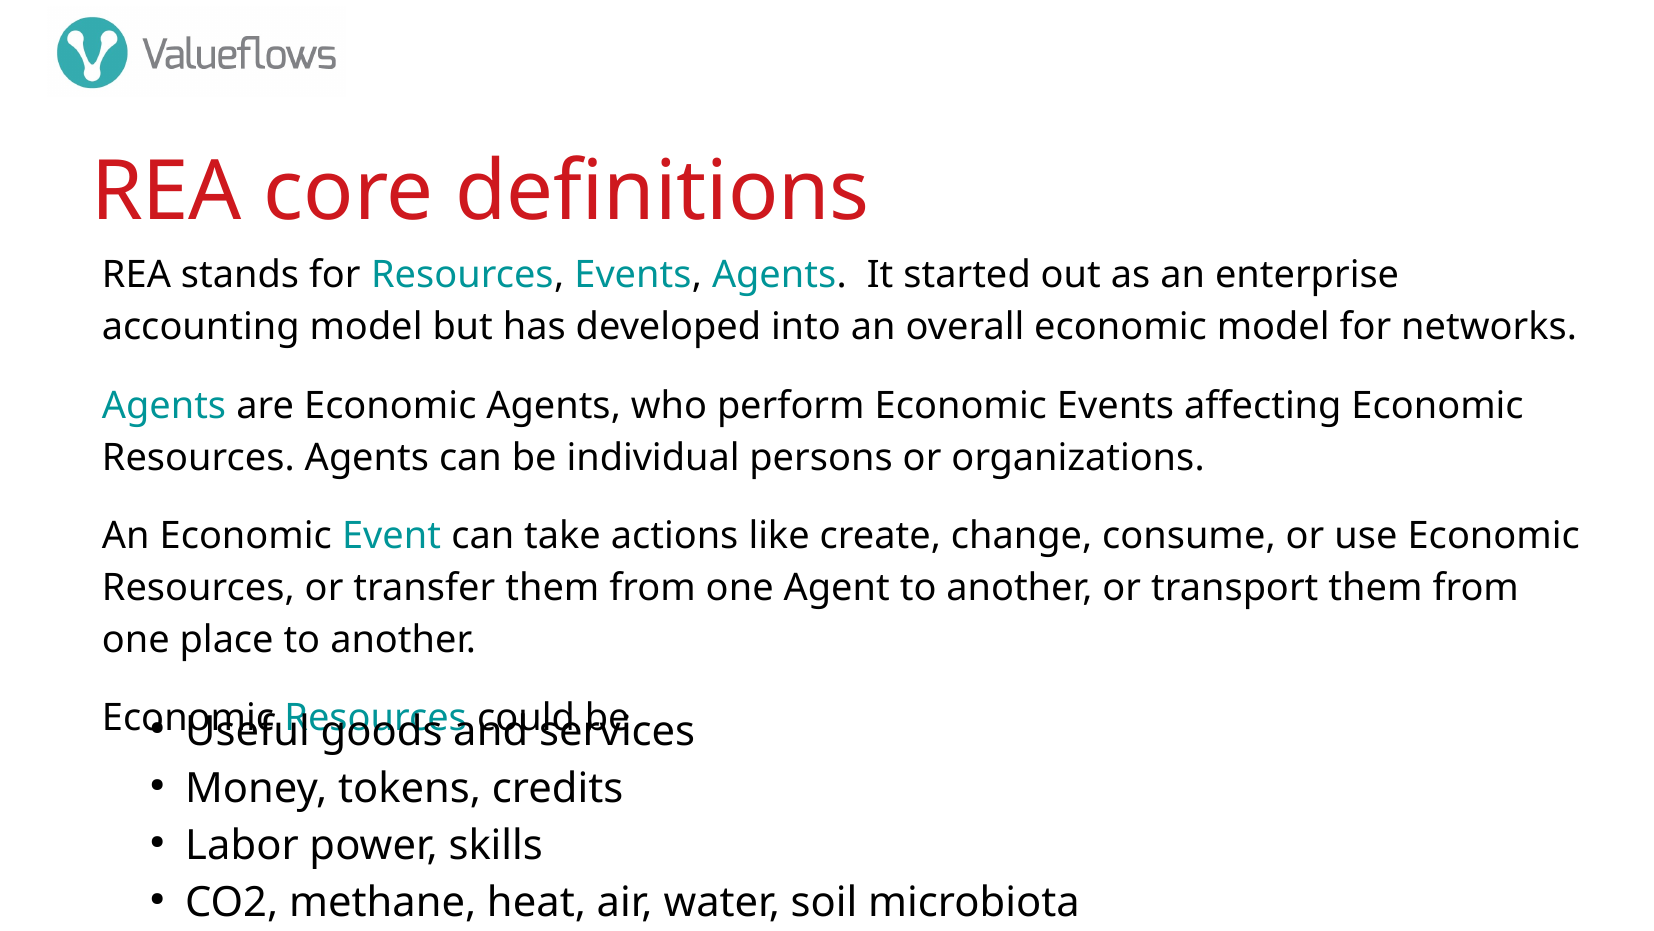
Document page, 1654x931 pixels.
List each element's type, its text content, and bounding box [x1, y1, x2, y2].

list REA stands for Resources, Events, Agents. It started out as an enterprise accounting model but has developed into an overall economic model for networks. Agents are Economic Agents, who perform Economic Events affecting Economic Resources. Agents can be individual persons or organizations. An Economic Event can take actions like create, change, consume, or use Economic Resources, or transfer them from one Agent to another, or transport them from one place to another. Economic Resources could be [101, 247, 1591, 747]
picture [47, 6, 346, 97]
text_box Useful goods and services Money, tokens, credits Labor power, skills CO2, methane, heat, air, water, soil microbiota [135, 591, 1156, 931]
text_box REA core definitions [76, 123, 1007, 222]
